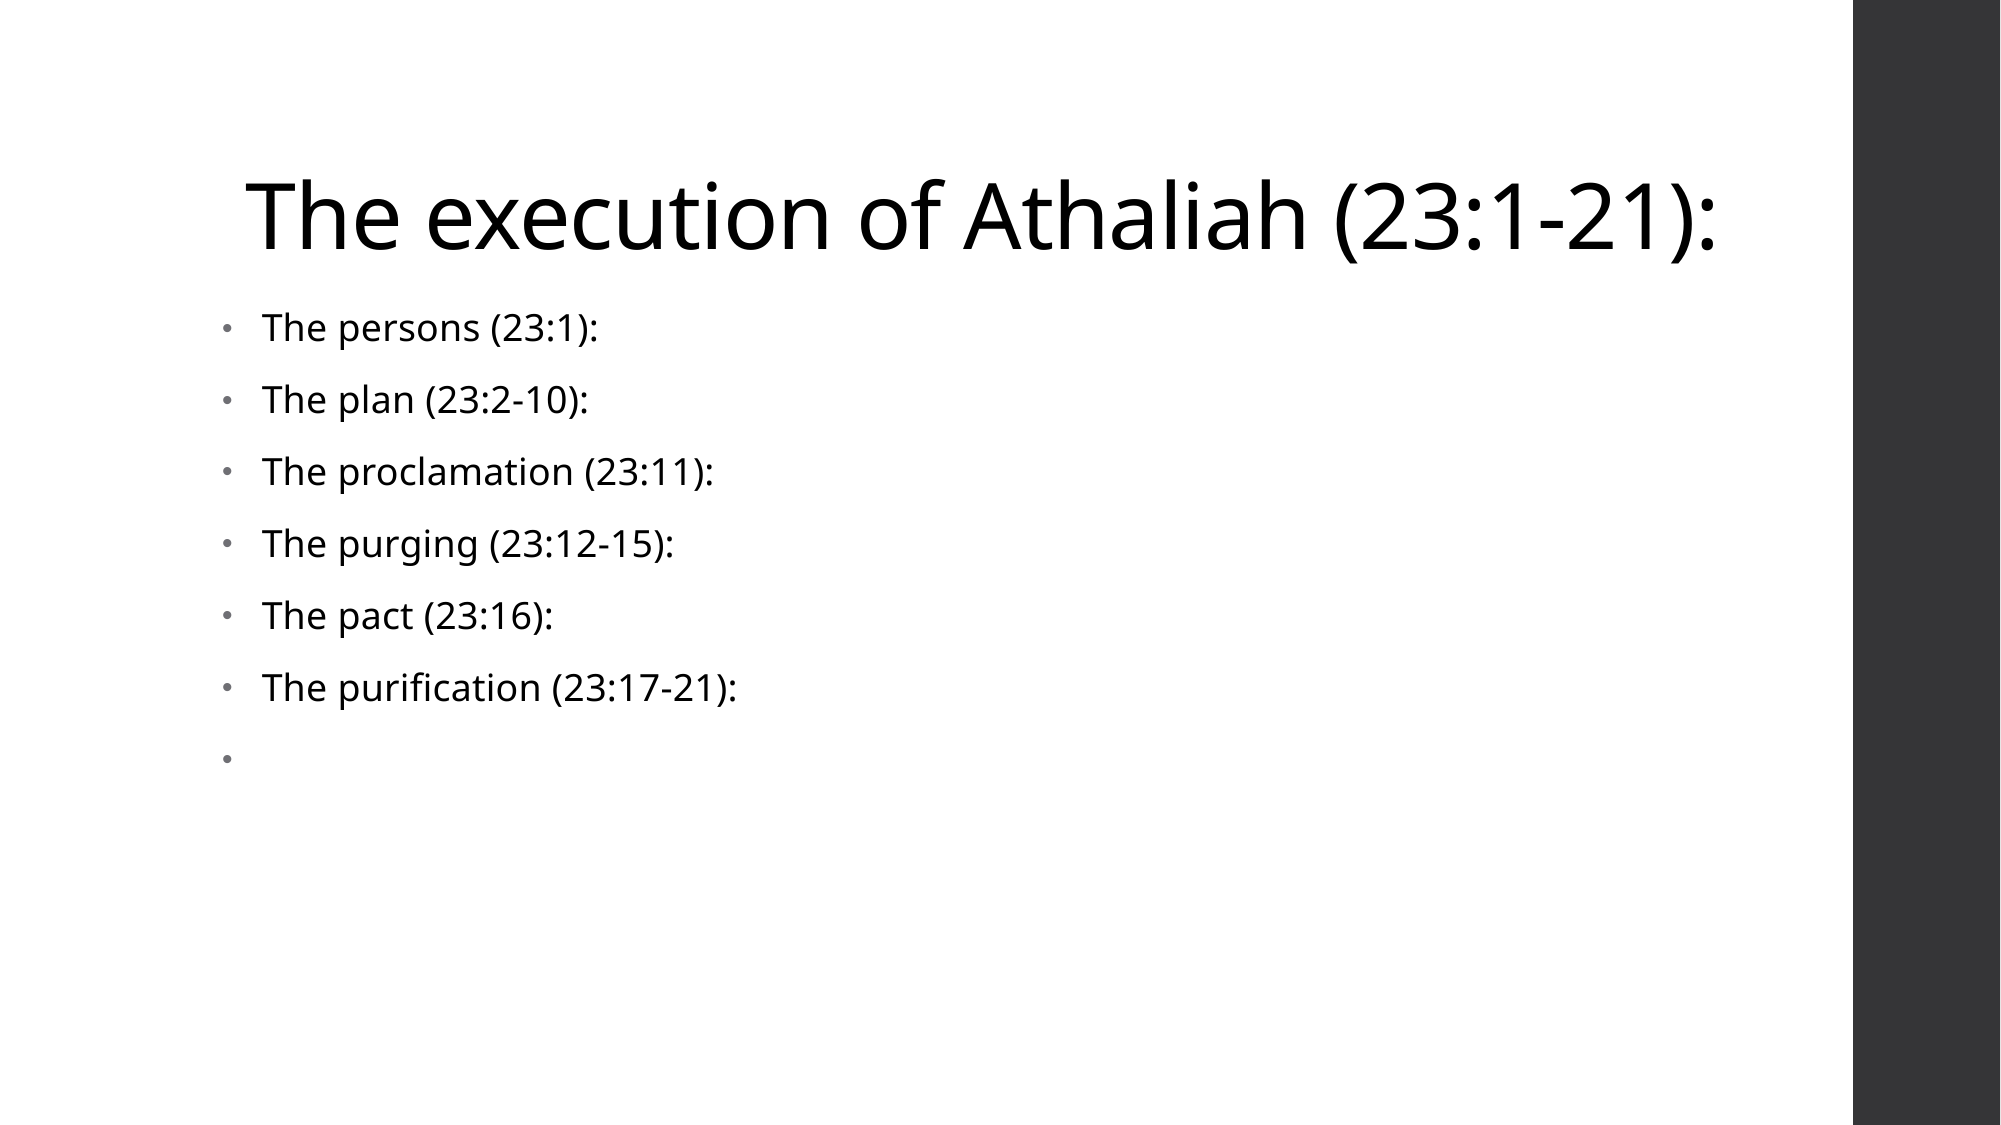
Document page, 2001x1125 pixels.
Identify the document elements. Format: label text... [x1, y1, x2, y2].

list The persons (23:1): The plan (23:2-10): The proclamation (23:11): The purging (23:12-15): The pact (23:16): The purification (23:17-21): [206, 299, 1617, 1014]
title The execution of Athaliah (23:1-21): [206, 60, 1797, 278]
